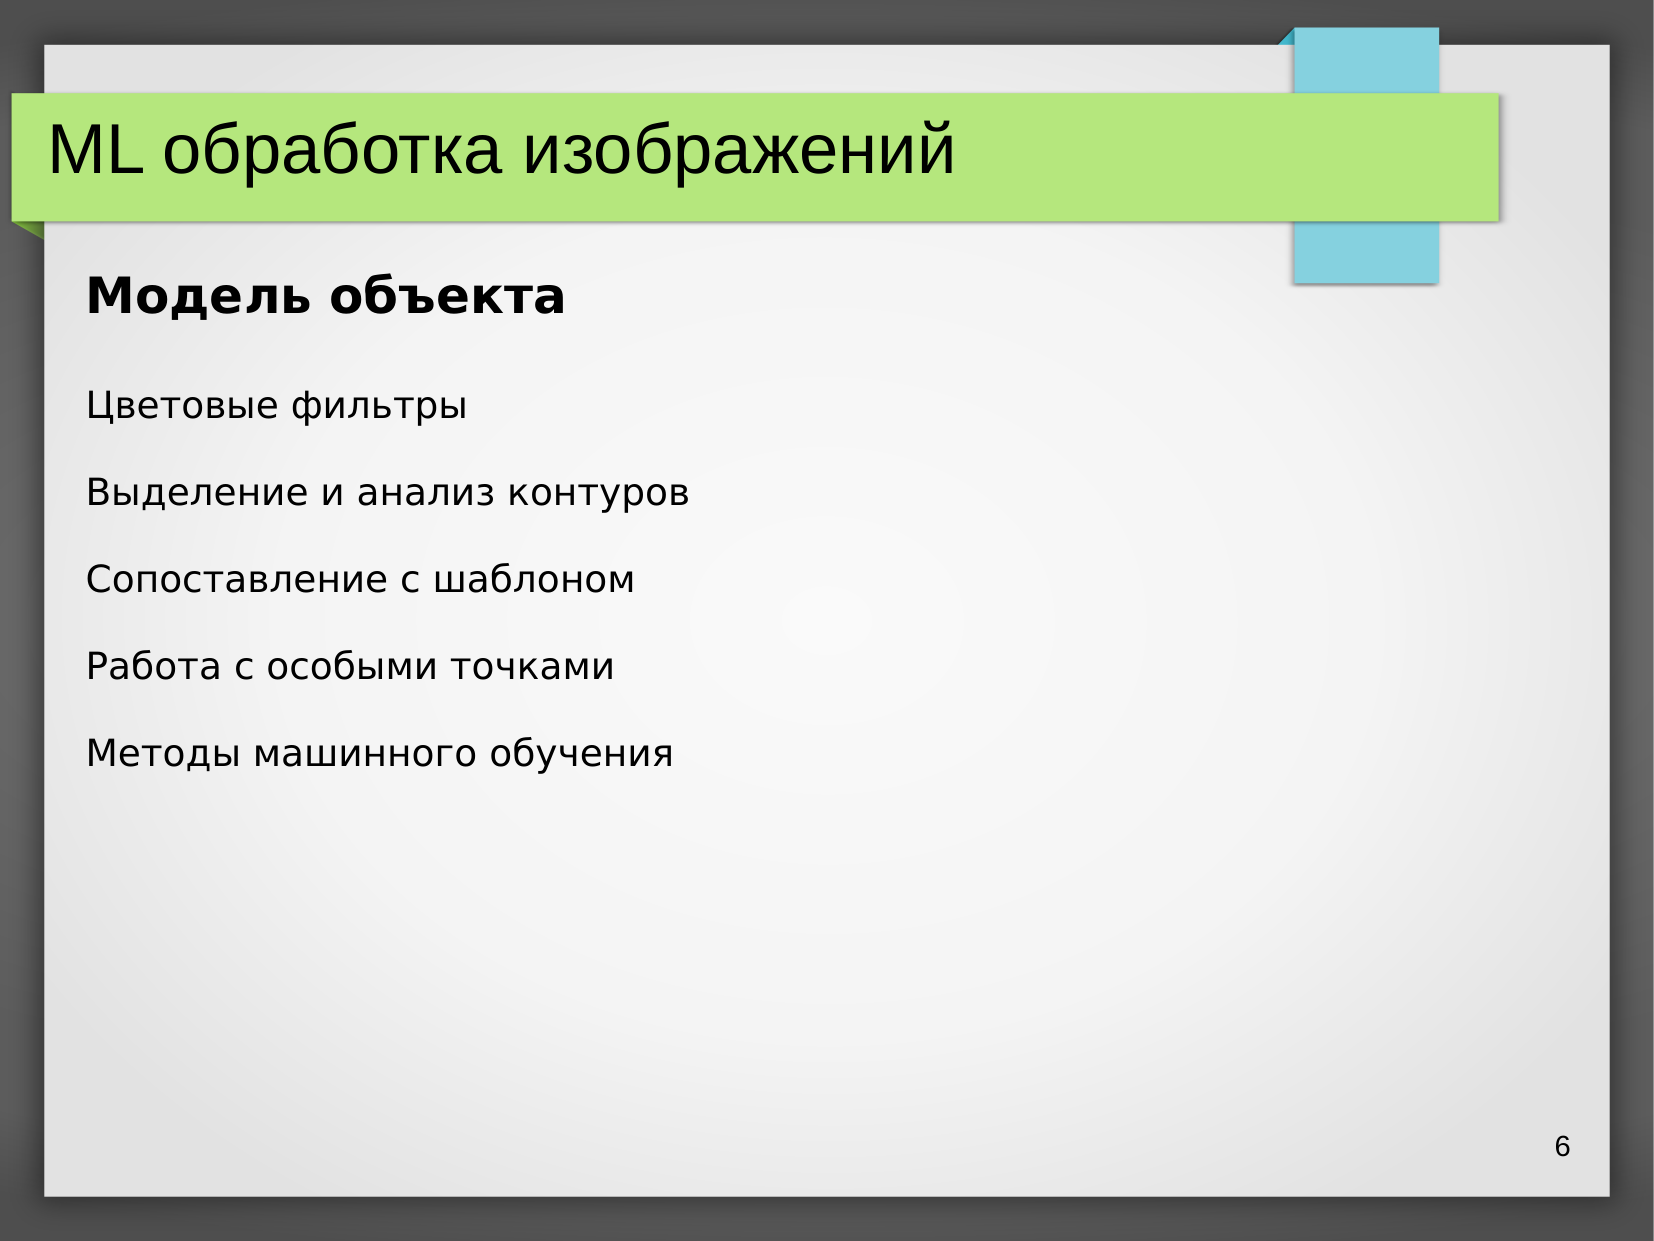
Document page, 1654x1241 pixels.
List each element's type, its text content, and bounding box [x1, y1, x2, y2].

title ML обработка изображений [47, 109, 1501, 189]
text_box Модель объекта Цветовые фильтры Выделение и анализ контуров Сопоставление с шаблоном Работа с особыми точками Методы машинного обучения [70, 259, 1653, 1050]
picture [0, 0, 1654, 1241]
